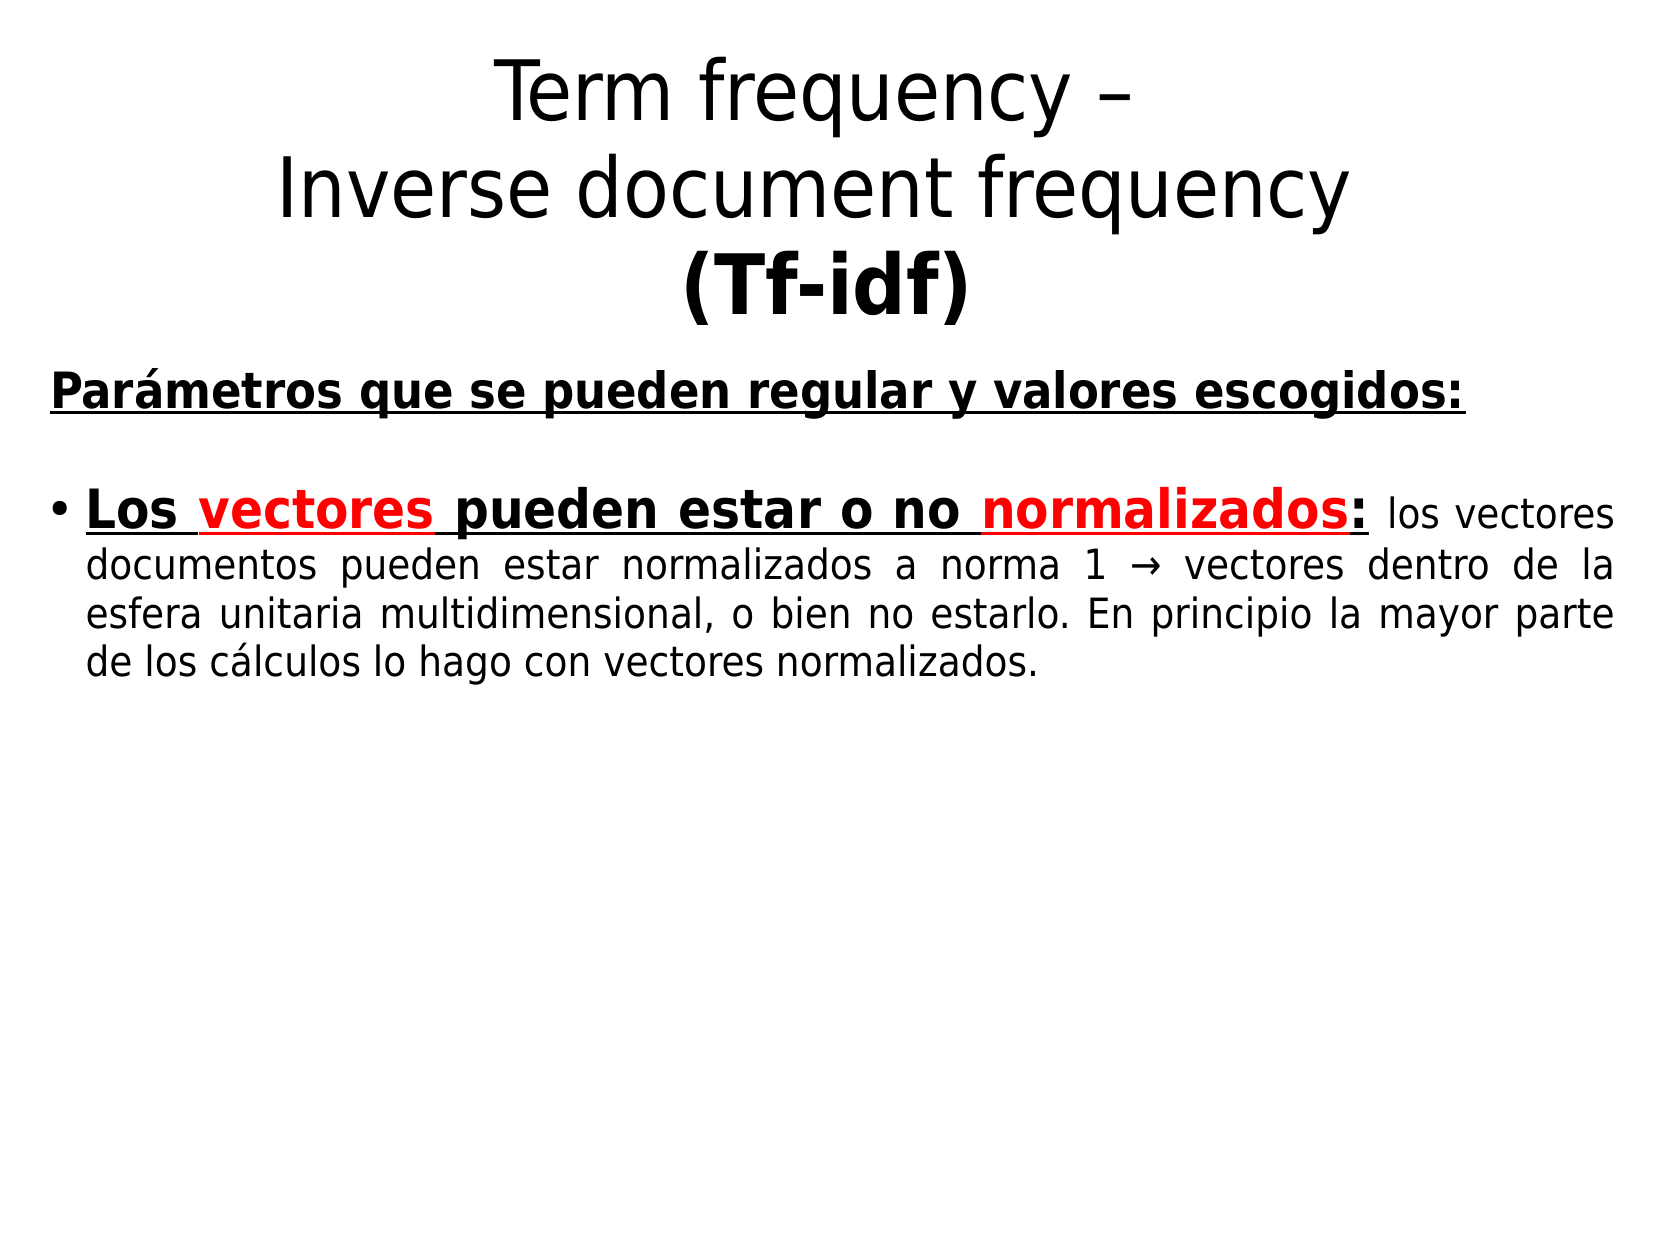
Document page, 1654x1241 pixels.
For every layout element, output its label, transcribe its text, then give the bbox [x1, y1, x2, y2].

title Term frequency – Inverse document frequency (Tf-idf) [82, 42, 1571, 335]
text_box Parámetros que se pueden regular y valores escogidos: Los vectores pueden estar o no normalizados: los vectores documentos pueden estar normalizados a norma 1 → vectores dentro de la esfera unitaria multidimensional, o bien no estarlo. En principio la mayor parte de los cálculos lo hago con vectores normalizados. [35, 354, 1630, 1138]
